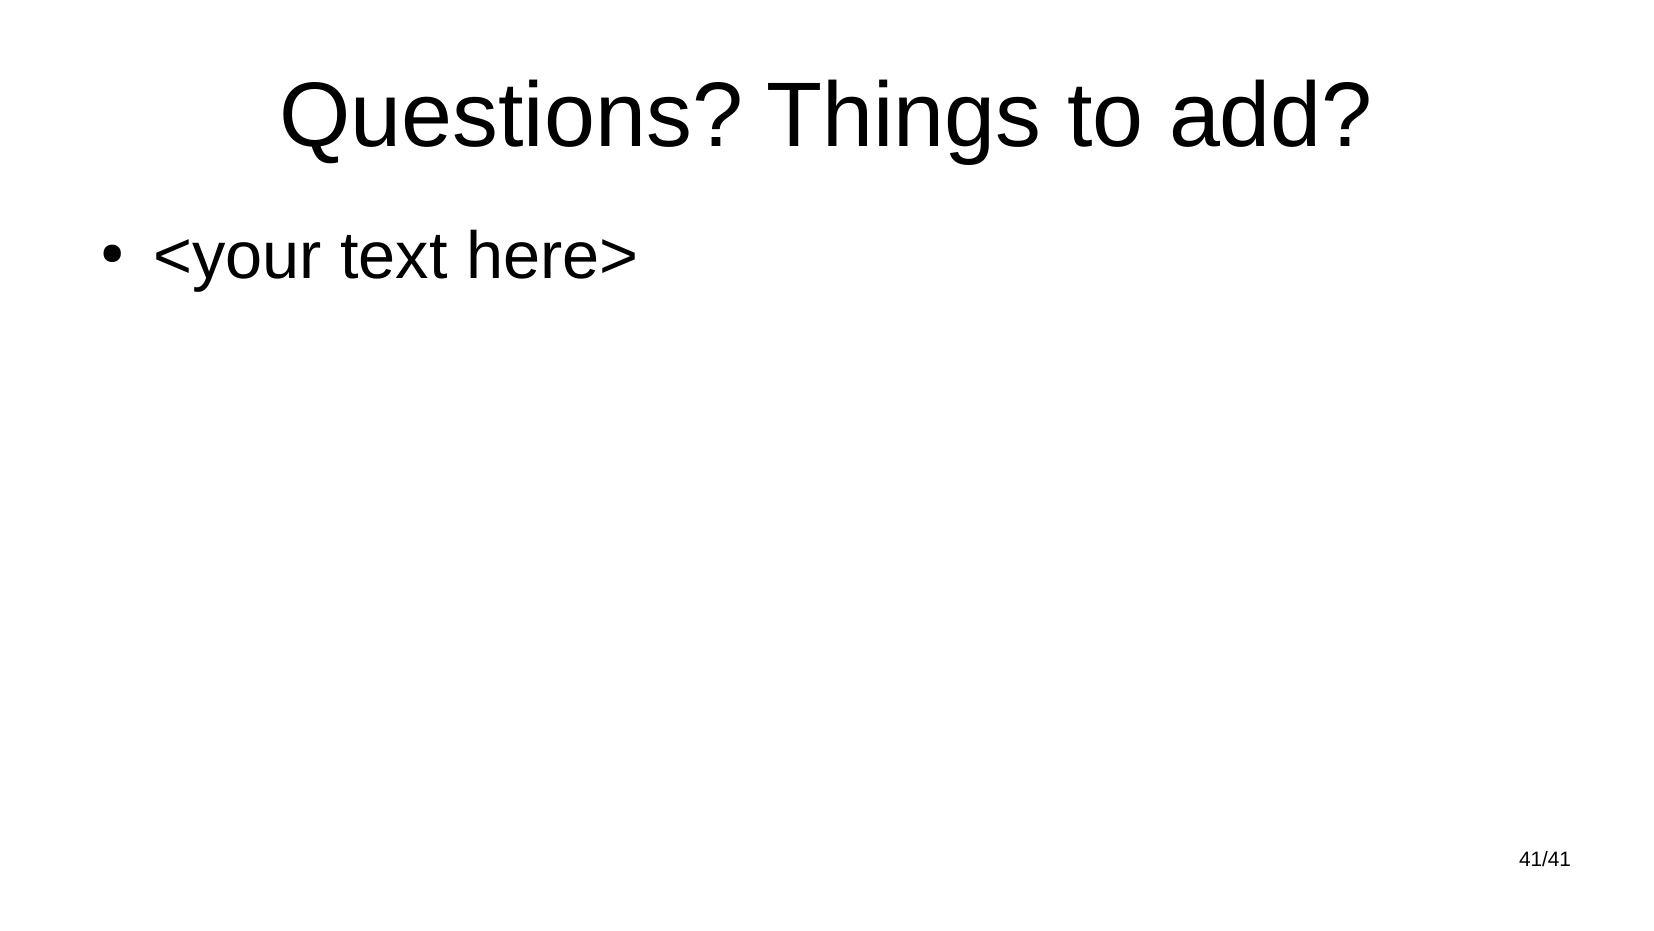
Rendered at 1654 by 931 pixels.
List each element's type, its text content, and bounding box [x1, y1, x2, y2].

list <your text here> [82, 217, 1571, 758]
title Questions? Things to add? [82, 37, 1571, 193]
